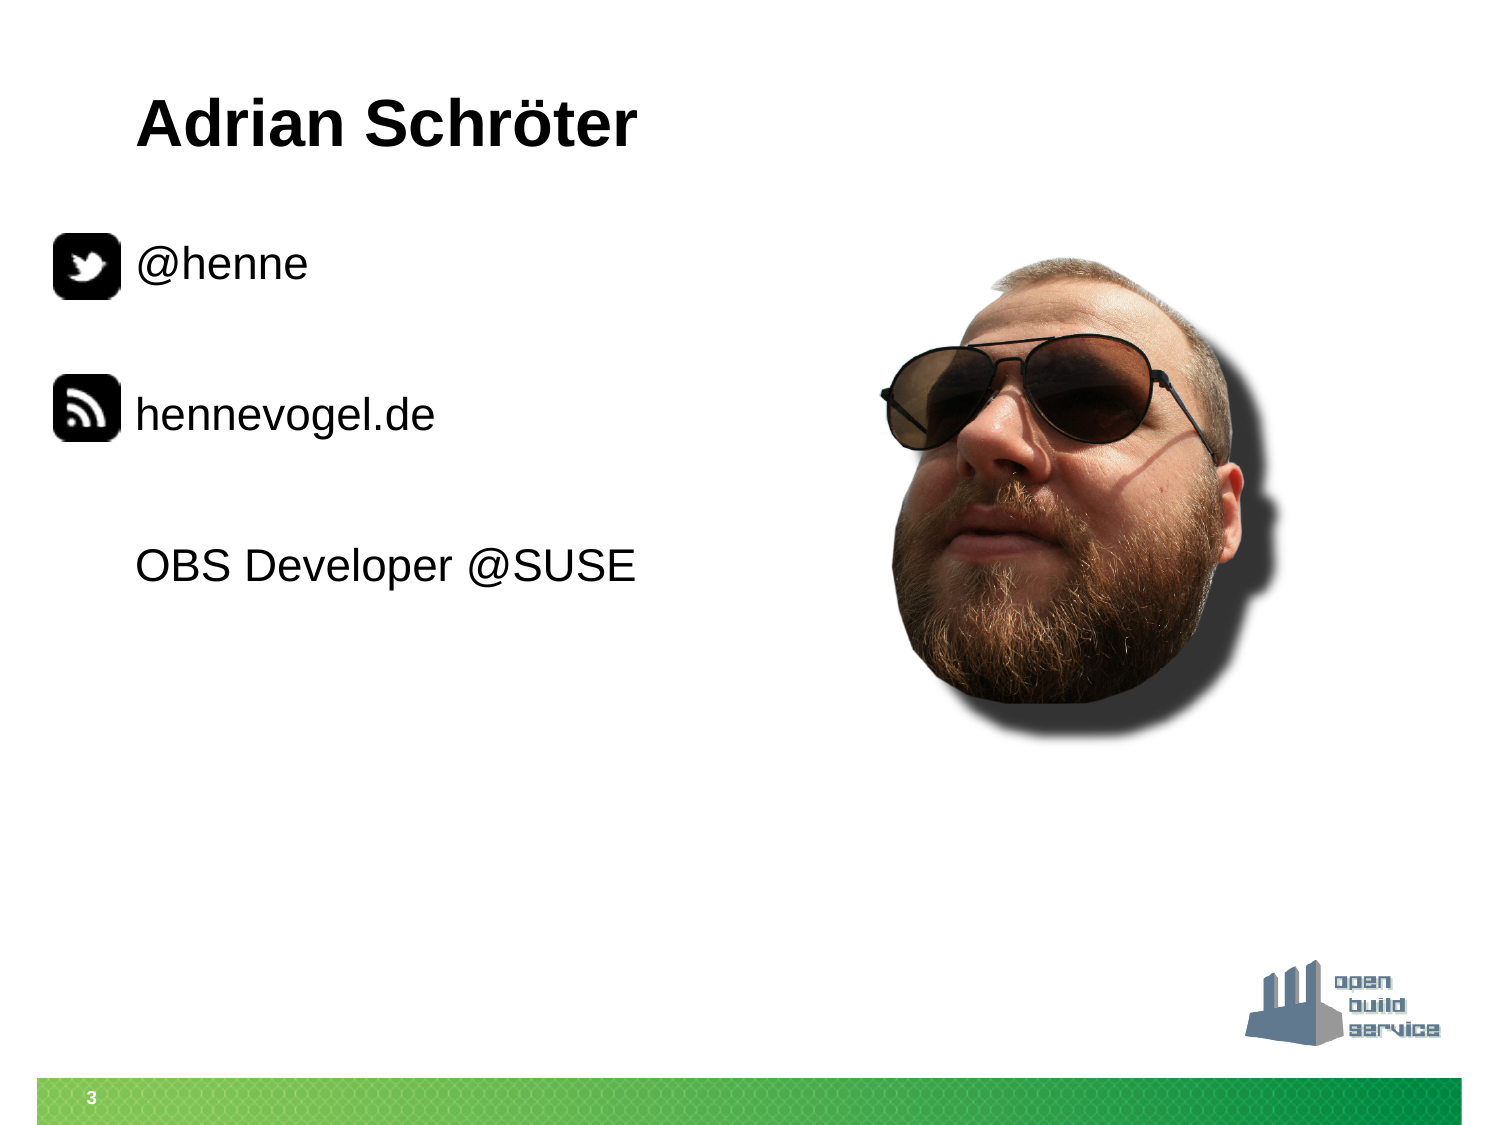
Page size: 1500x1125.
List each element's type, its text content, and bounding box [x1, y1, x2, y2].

picture [53, 374, 121, 442]
picture [53, 233, 121, 300]
list @henne hennevogel.de OBS Developer @SUSE [135, 238, 1372, 891]
picture [37, 1078, 1462, 1125]
picture [1245, 960, 1441, 1046]
picture [878, 256, 1291, 751]
title Adrian Schröter [135, 41, 1372, 204]
